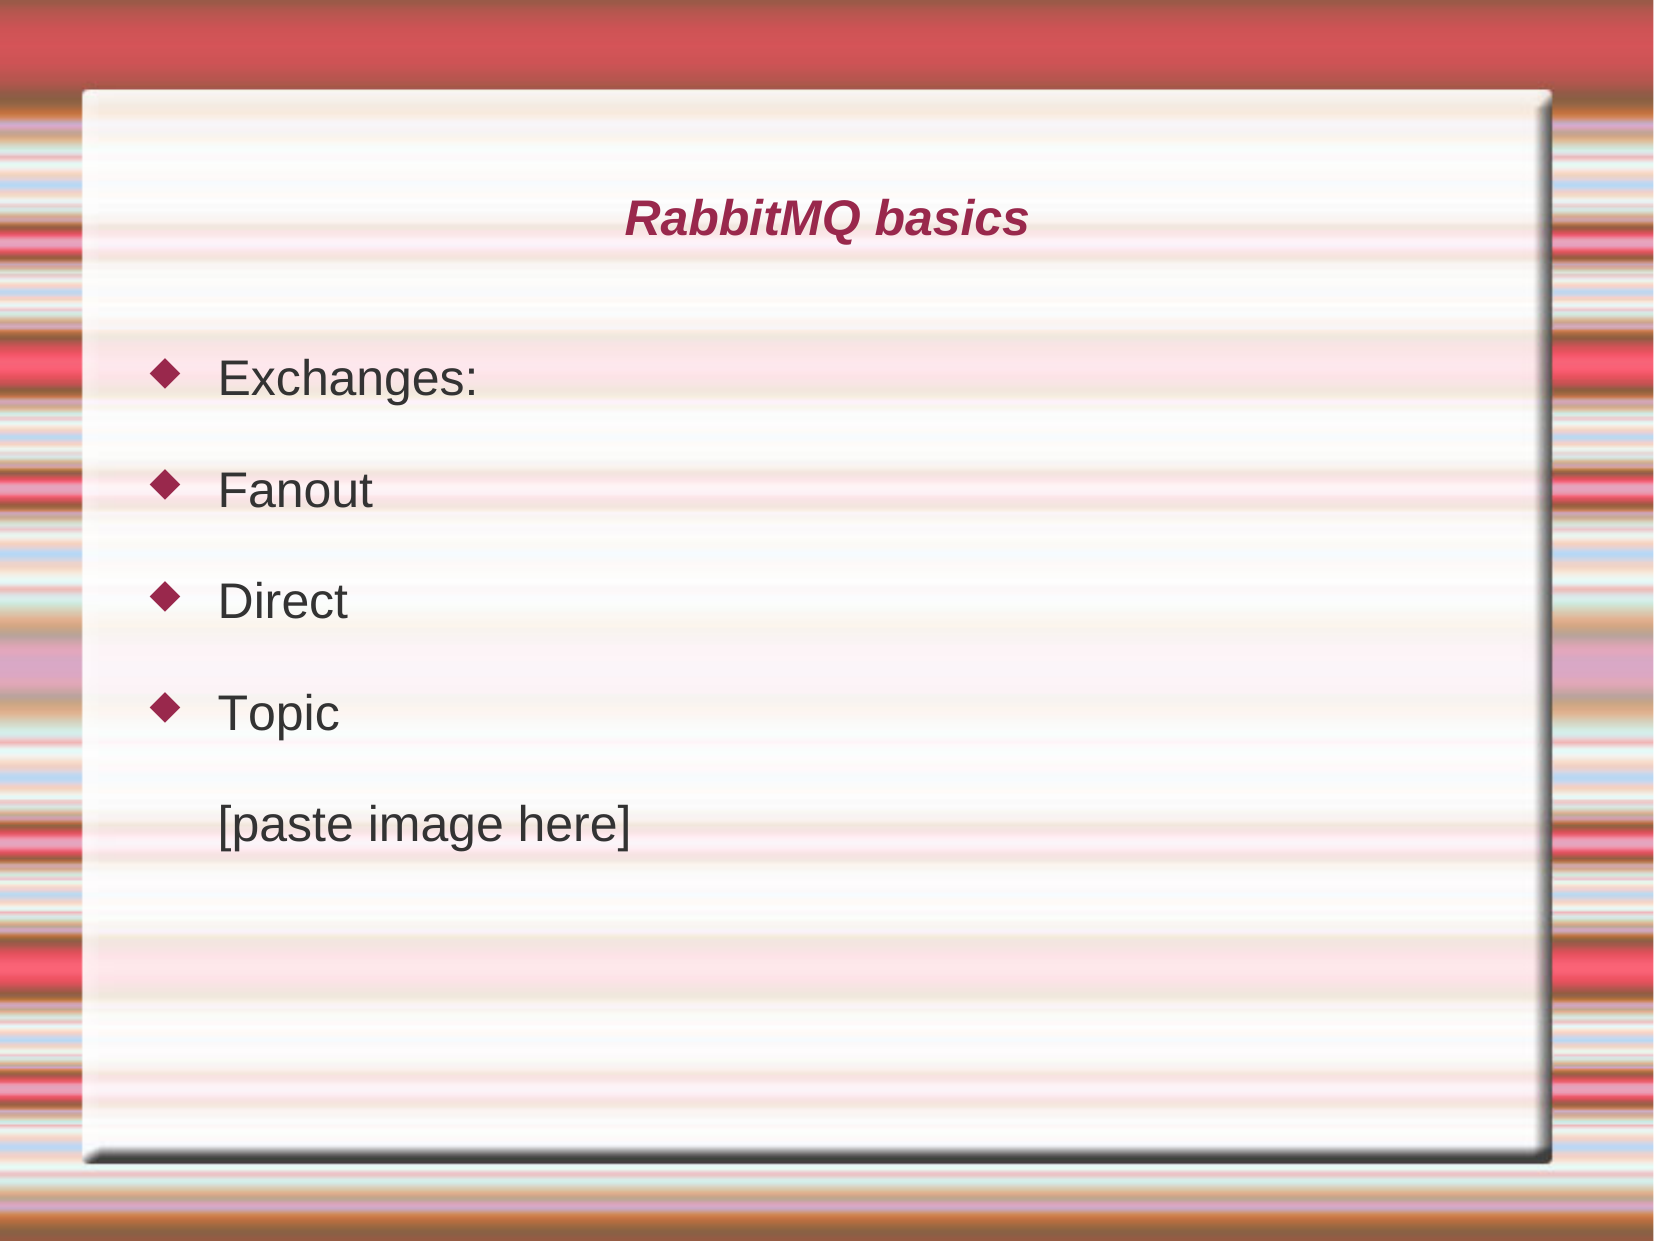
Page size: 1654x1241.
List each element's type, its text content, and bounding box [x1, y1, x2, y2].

title RabbitMQ basics [121, 114, 1534, 322]
picture [0, 0, 1654, 1241]
list Exchanges: Fanout Direct Topic [paste image here] [134, 350, 1516, 1170]
